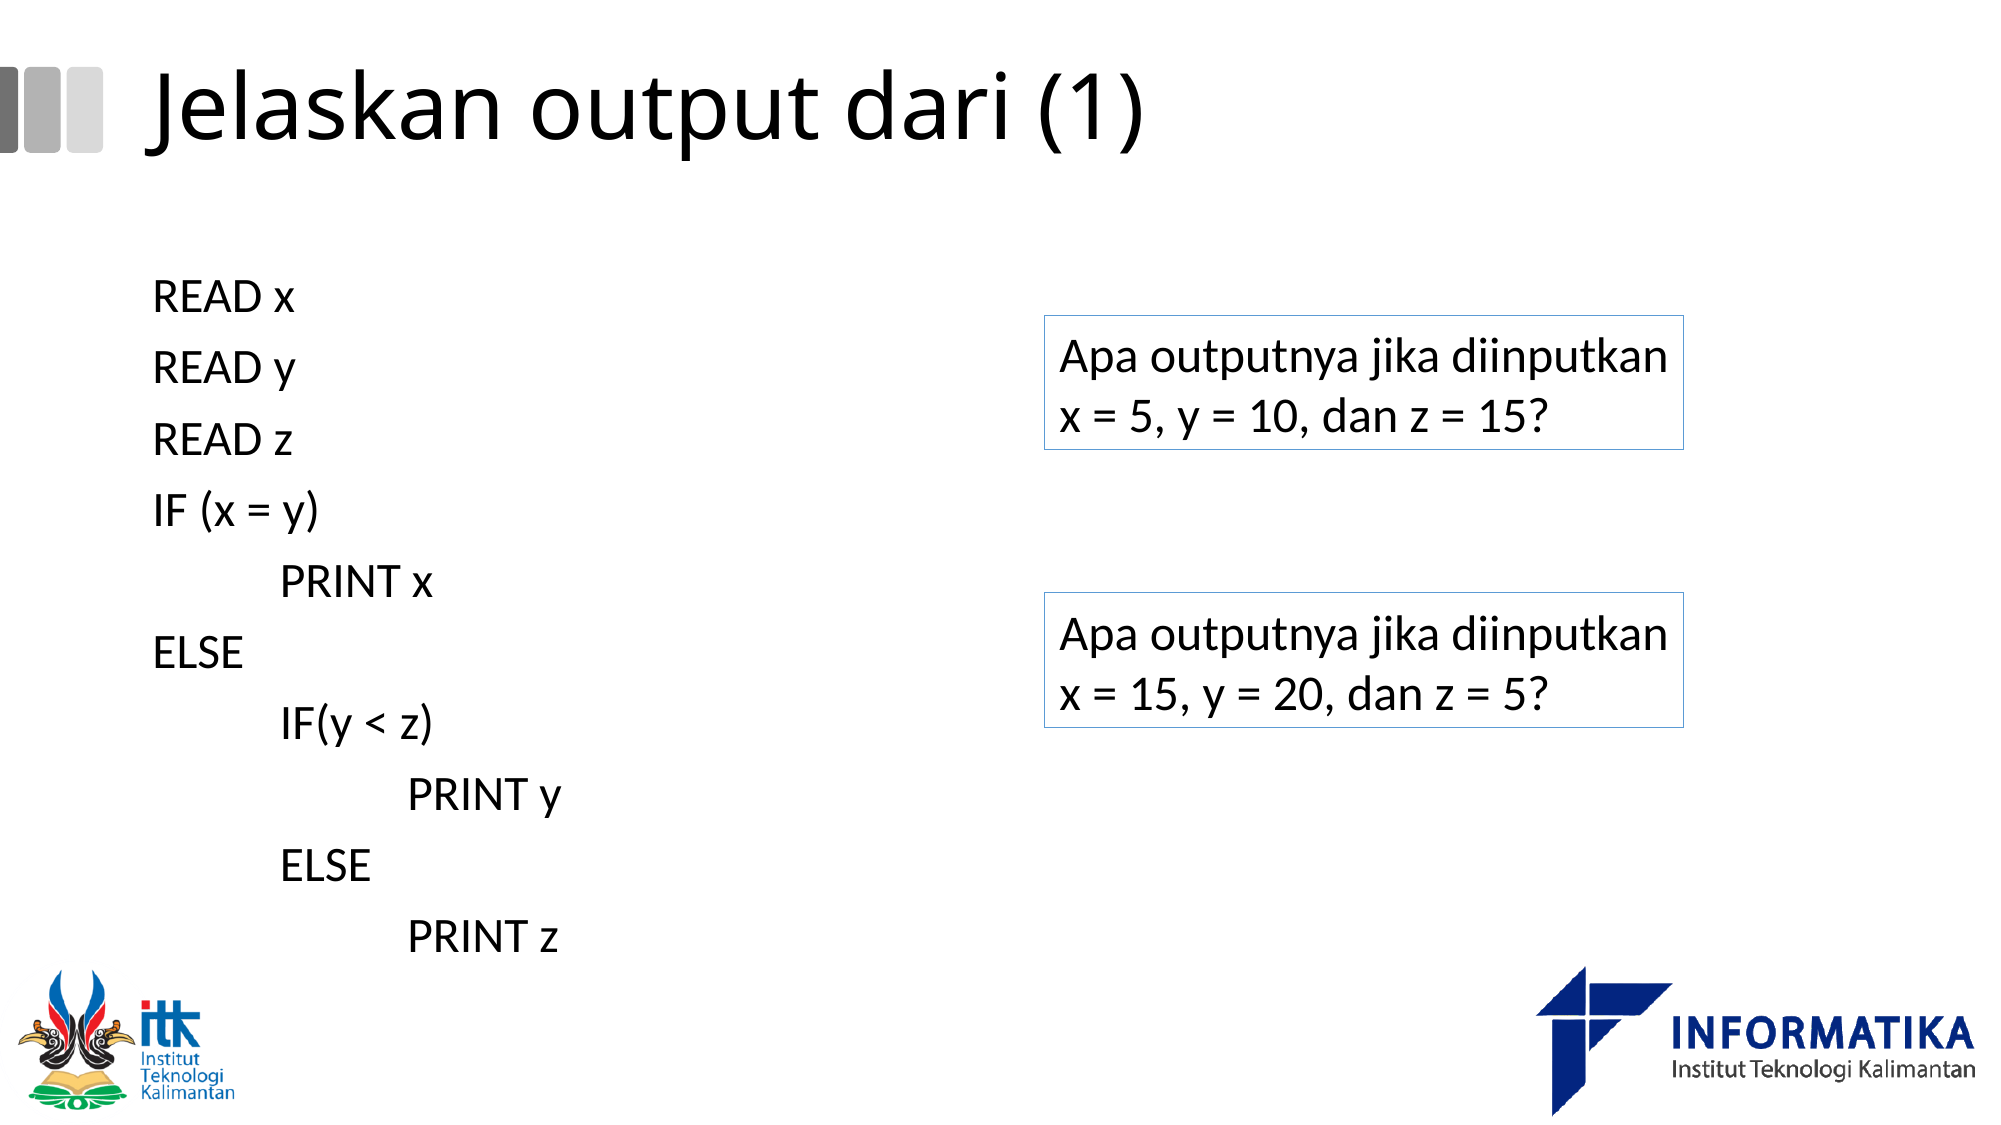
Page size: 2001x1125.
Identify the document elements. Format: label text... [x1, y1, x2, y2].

list READ x READ y READ z IF (x = y) PRINT x ELSE IF(y < z) PRINT y ELSE PRINT z [137, 262, 1863, 977]
text_box Apa outputnya jika diinputkan x = 15, y = 20, dan z = 5? [1044, 592, 1684, 728]
picture [0, 935, 253, 1125]
picture [1534, 965, 1976, 1118]
title Jelaskan output dari (1) [137, 1, 1863, 219]
text_box Apa outputnya jika diinputkan x = 5, y = 10, dan z = 15? [1044, 315, 1684, 450]
